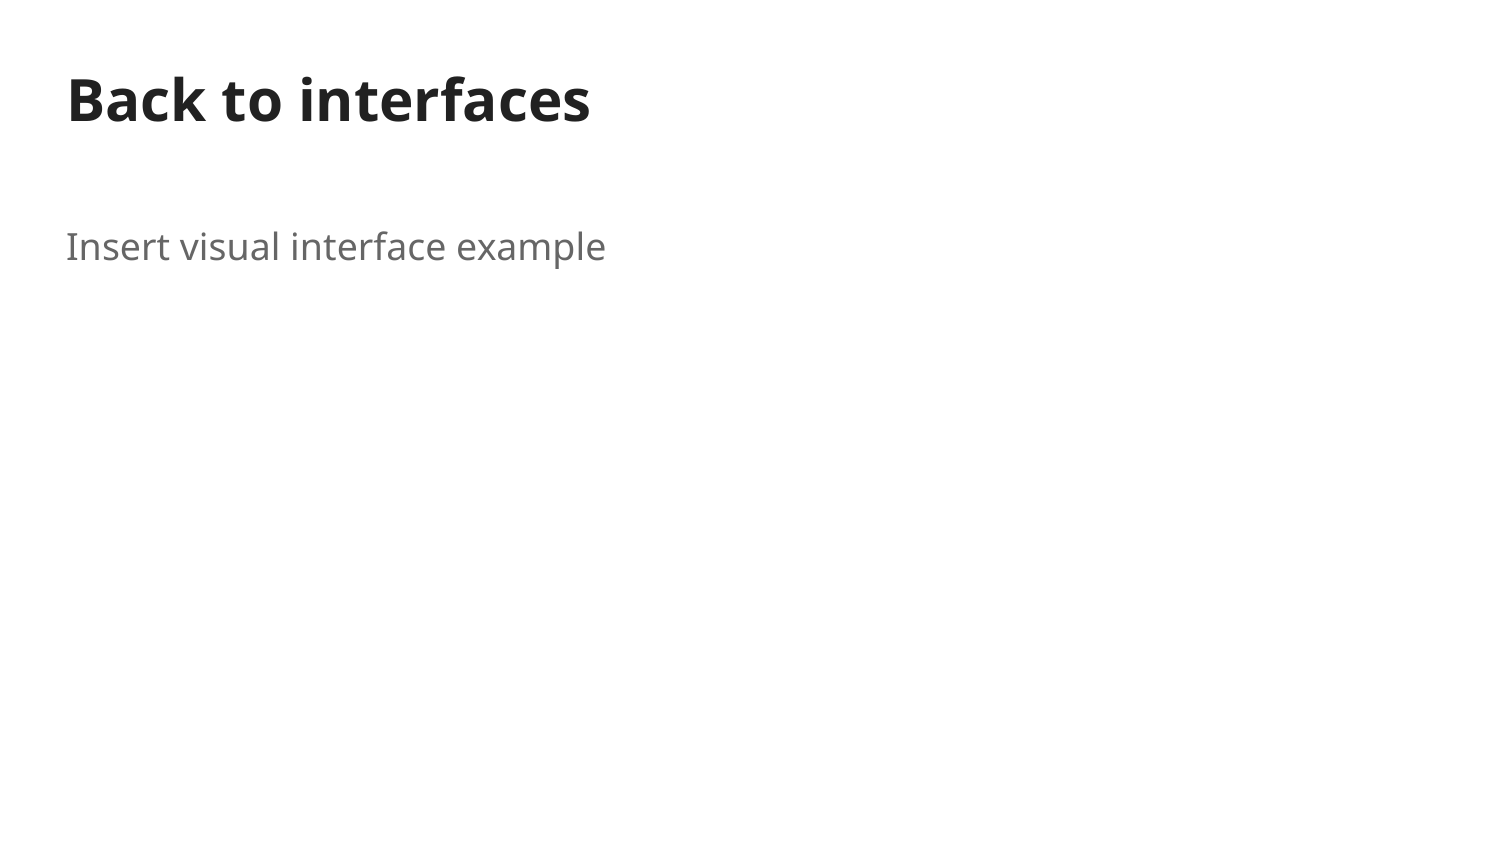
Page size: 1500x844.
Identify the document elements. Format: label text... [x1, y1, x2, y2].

list Insert visual interface example [51, 201, 1449, 750]
title Back to interfaces [51, 48, 1449, 180]
